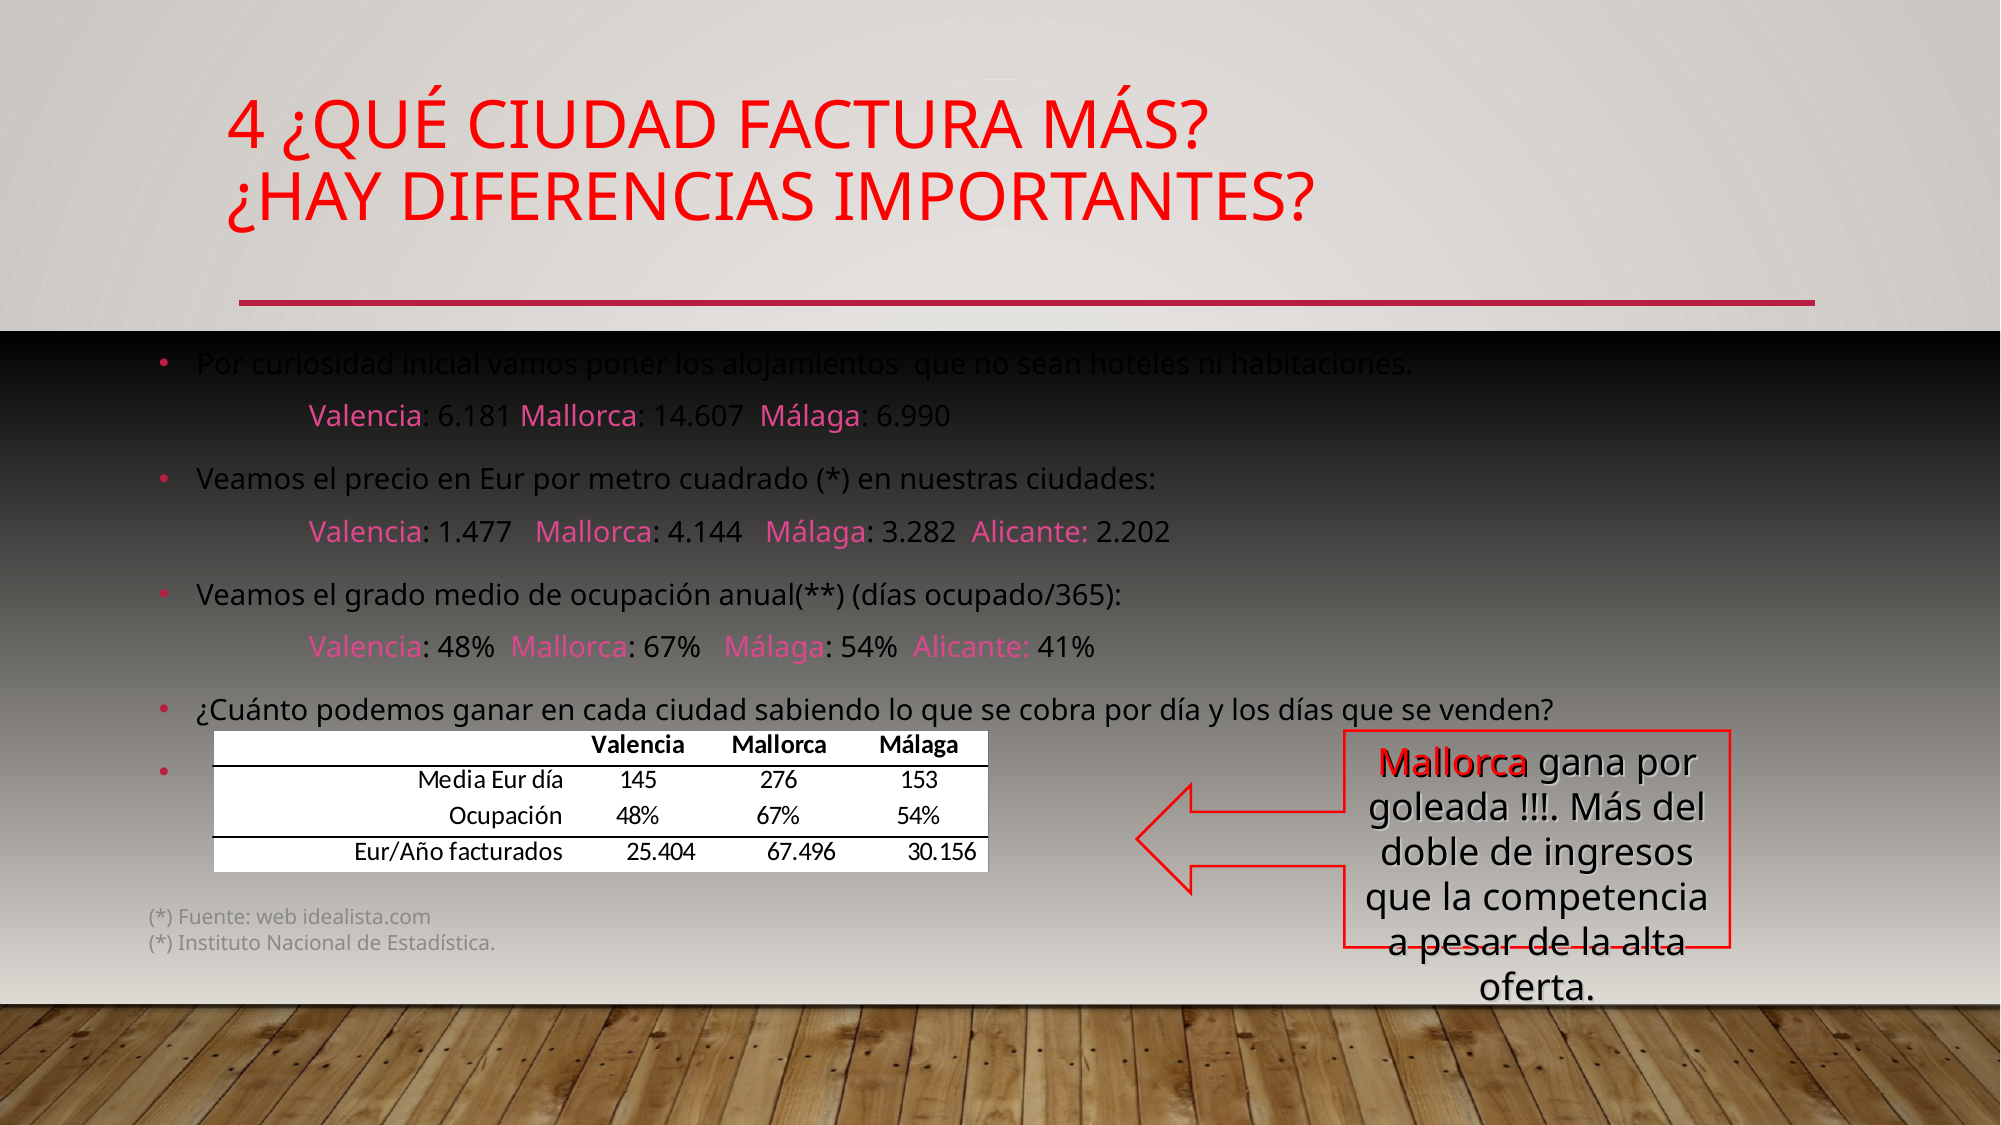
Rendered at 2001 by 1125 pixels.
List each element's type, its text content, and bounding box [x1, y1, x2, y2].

list Por curiosidad inicial vamos poner los alojamientos que no sean hoteles ni habitaciones. Valencia: 6.181 Mallorca: 14.607 Málaga: 6.990 Veamos el precio en Eur por metro cuadrado (*) en nuestras ciudades: Valencia: 1.477 Mallorca: 4.144 Málaga: 3.282 Alicante: 2.202 Veamos el grado medio de ocupación anual(**) (días ocupado/365): Valencia: 48% Mallorca: 67% Málaga: 54% Alicante: 41% ¿Cuánto podemos ganar en cada ciudad sabiendo lo que se cobra por día y los días que se venden? [143, 330, 1925, 918]
text_box Mallorca gana por goleada !!!. Más del doble de ingresos que la competencia a pesar de la alta oferta. [1136, 730, 1730, 948]
text_box (*) Fuente: web idealista.com (*) Instituto Nacional de Estadística. [133, 896, 1108, 948]
picture [212, 730, 990, 874]
title 4 ¿qué ciudad factura más? ¿hay diferencias importantes? [212, 83, 1788, 256]
